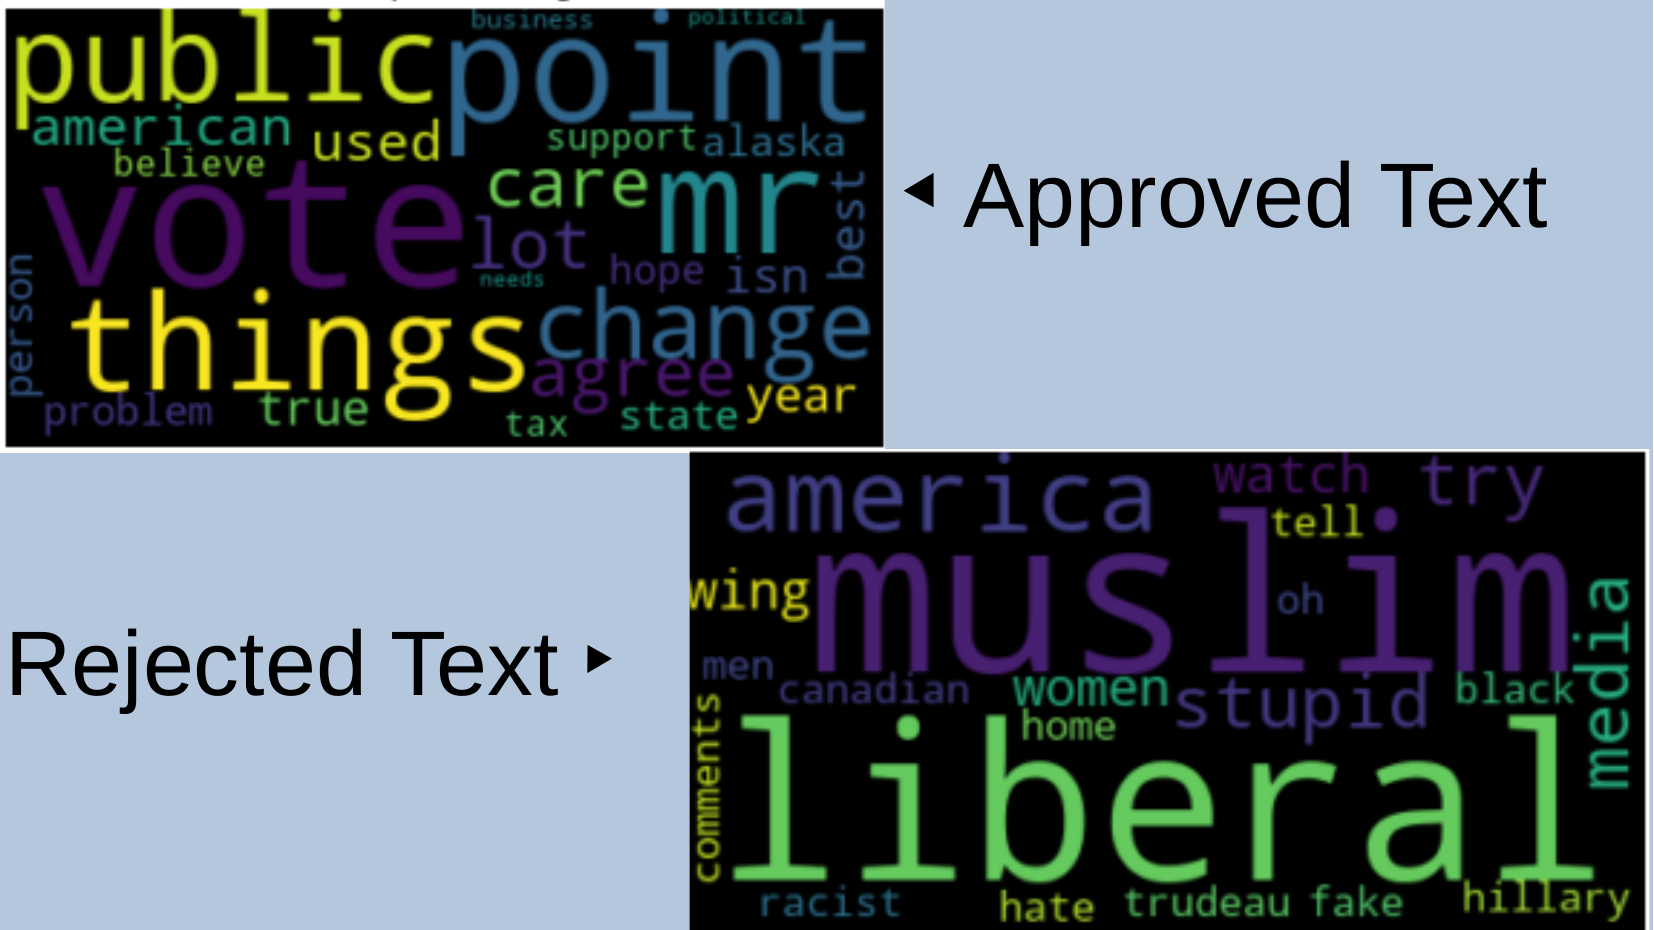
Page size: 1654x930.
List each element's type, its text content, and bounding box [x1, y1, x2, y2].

text_box [585, 316, 634, 705]
title Approved Text [885, 134, 1575, 340]
picture [0, 0, 1650, 930]
text_box Rejected Text [0, 604, 585, 825]
